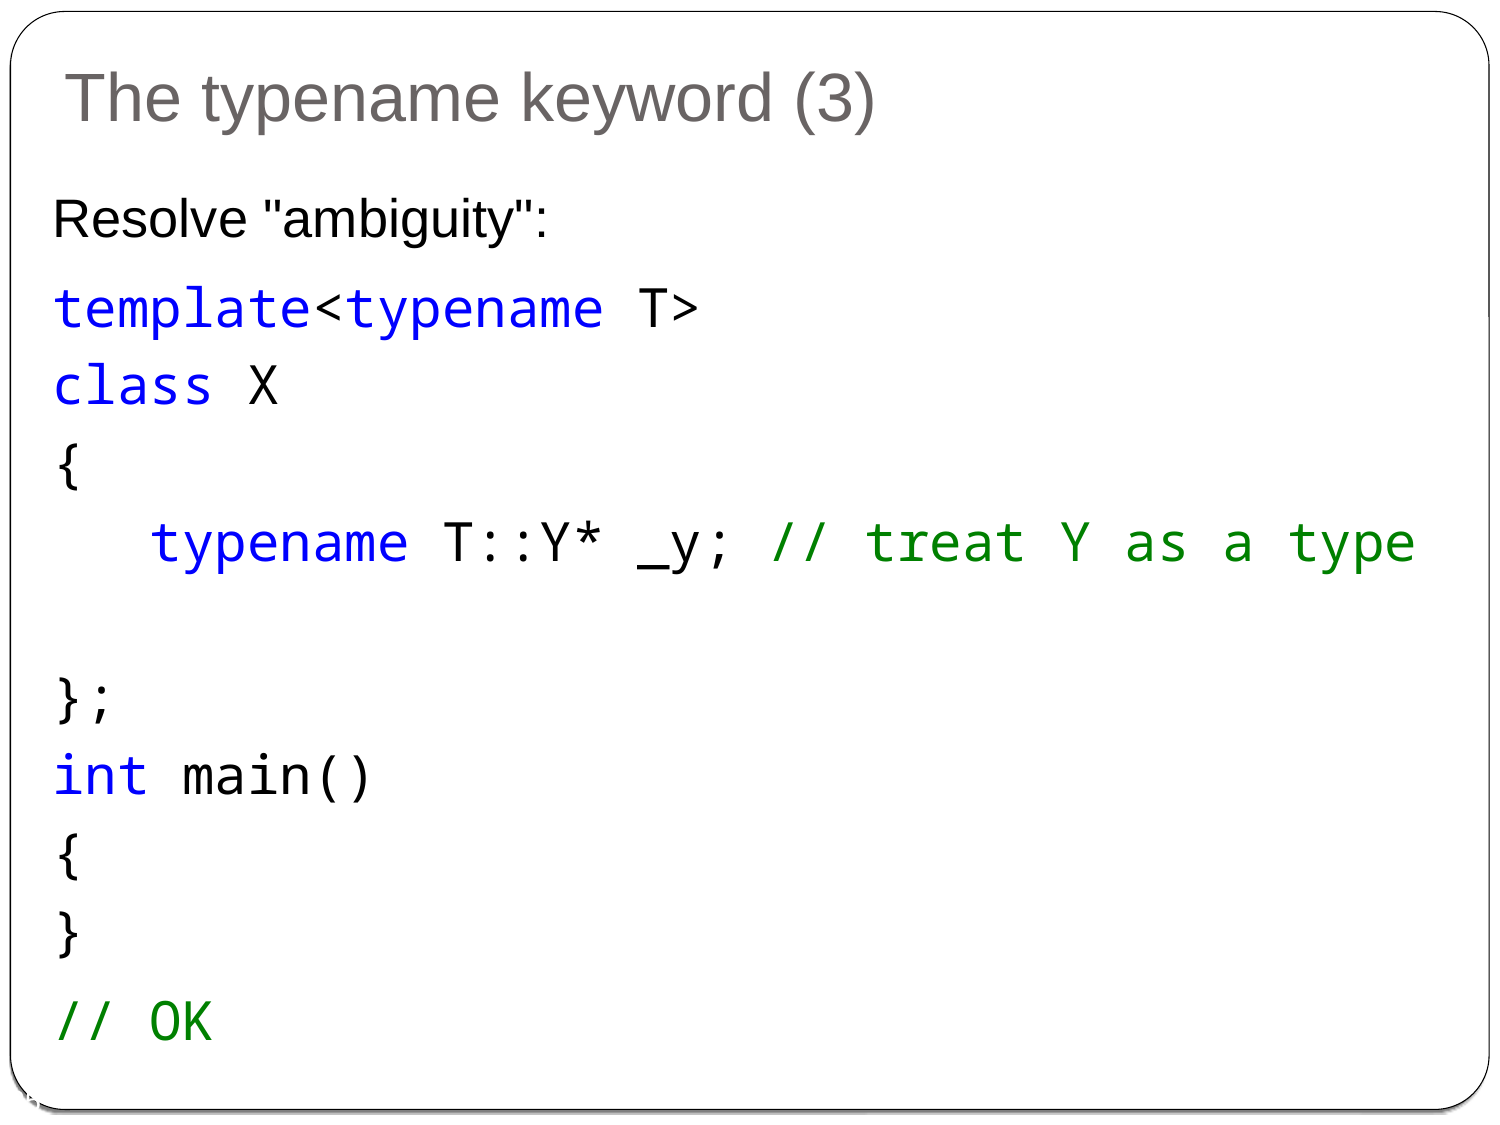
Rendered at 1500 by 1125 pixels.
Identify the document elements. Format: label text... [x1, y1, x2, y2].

title The typename keyword (3) [50, 45, 1450, 150]
list Resolve "ambiguity": template<typename T> class X { typename T::Y* _y; // treat Y as a type }; int main() { } // OK [37, 162, 1463, 1088]
slide_number <number> [0, 1074, 50, 1125]
